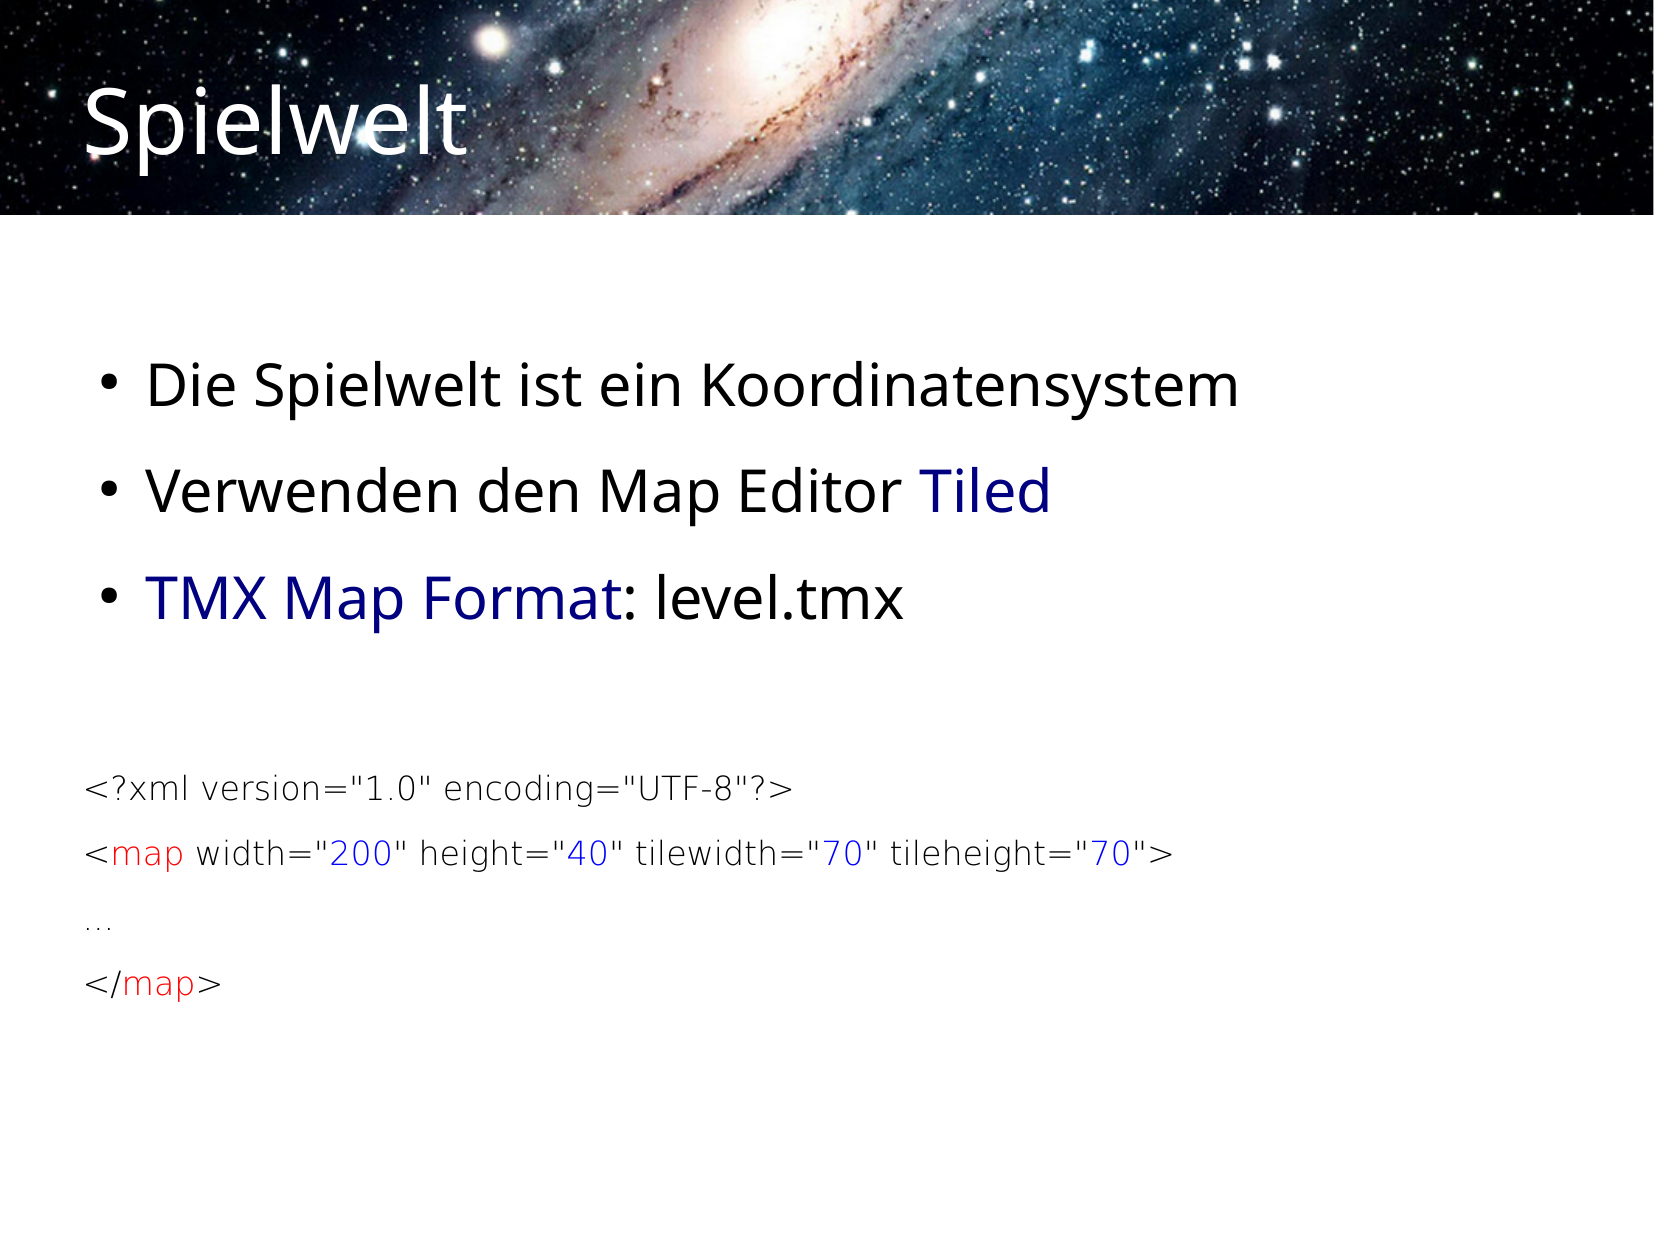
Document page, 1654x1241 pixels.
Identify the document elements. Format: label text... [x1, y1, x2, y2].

picture [0, 0, 1654, 215]
list Die Spielwelt ist ein Koordinatensystem Verwenden den Map Editor Tiled TMX Map Format: level.tmx <?xml version="1.0" encoding="UTF-8"?> <map width="200" height="40" tilewidth="70" tileheight="70"> ... </map> [82, 236, 1607, 1010]
title Spielwelt [82, 23, 1571, 215]
